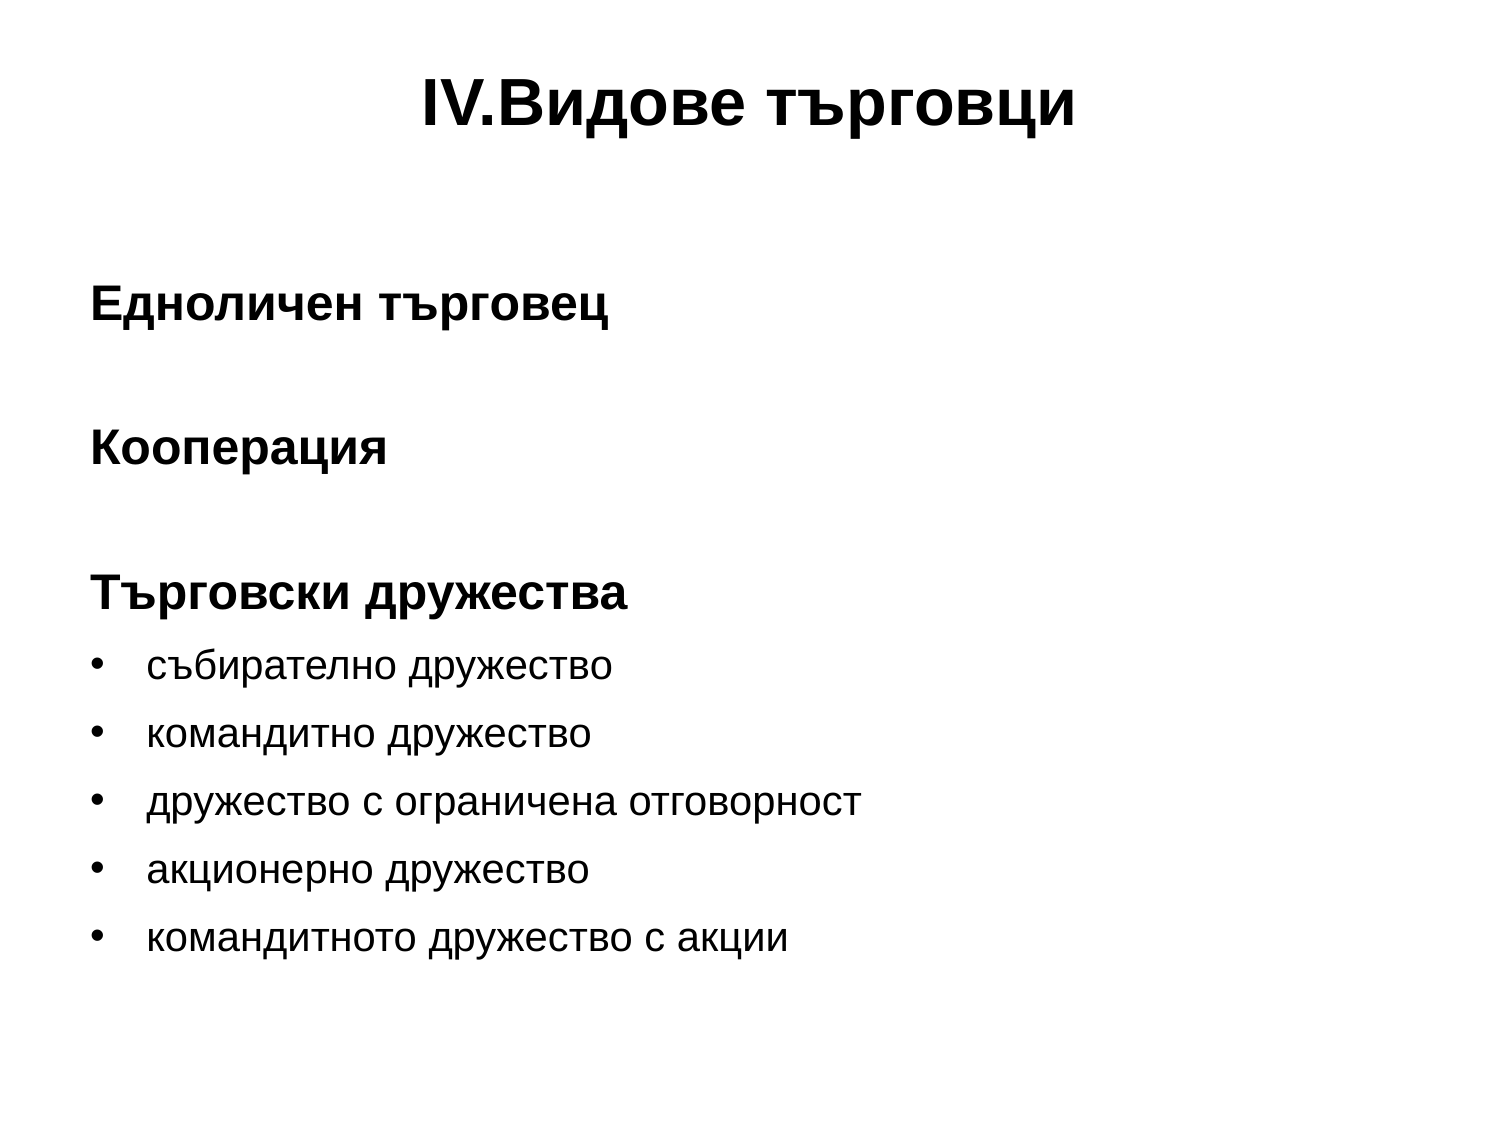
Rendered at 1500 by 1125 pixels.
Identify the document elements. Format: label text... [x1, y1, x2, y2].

list Едноличен търговец Кооперация Търговски дружества събирателно дружество командитно дружество дружество с ограничена отговорност акционерно дружество командитното дружество с акции [75, 262, 1426, 1005]
title IV.Видове търговци [75, 45, 1426, 233]
